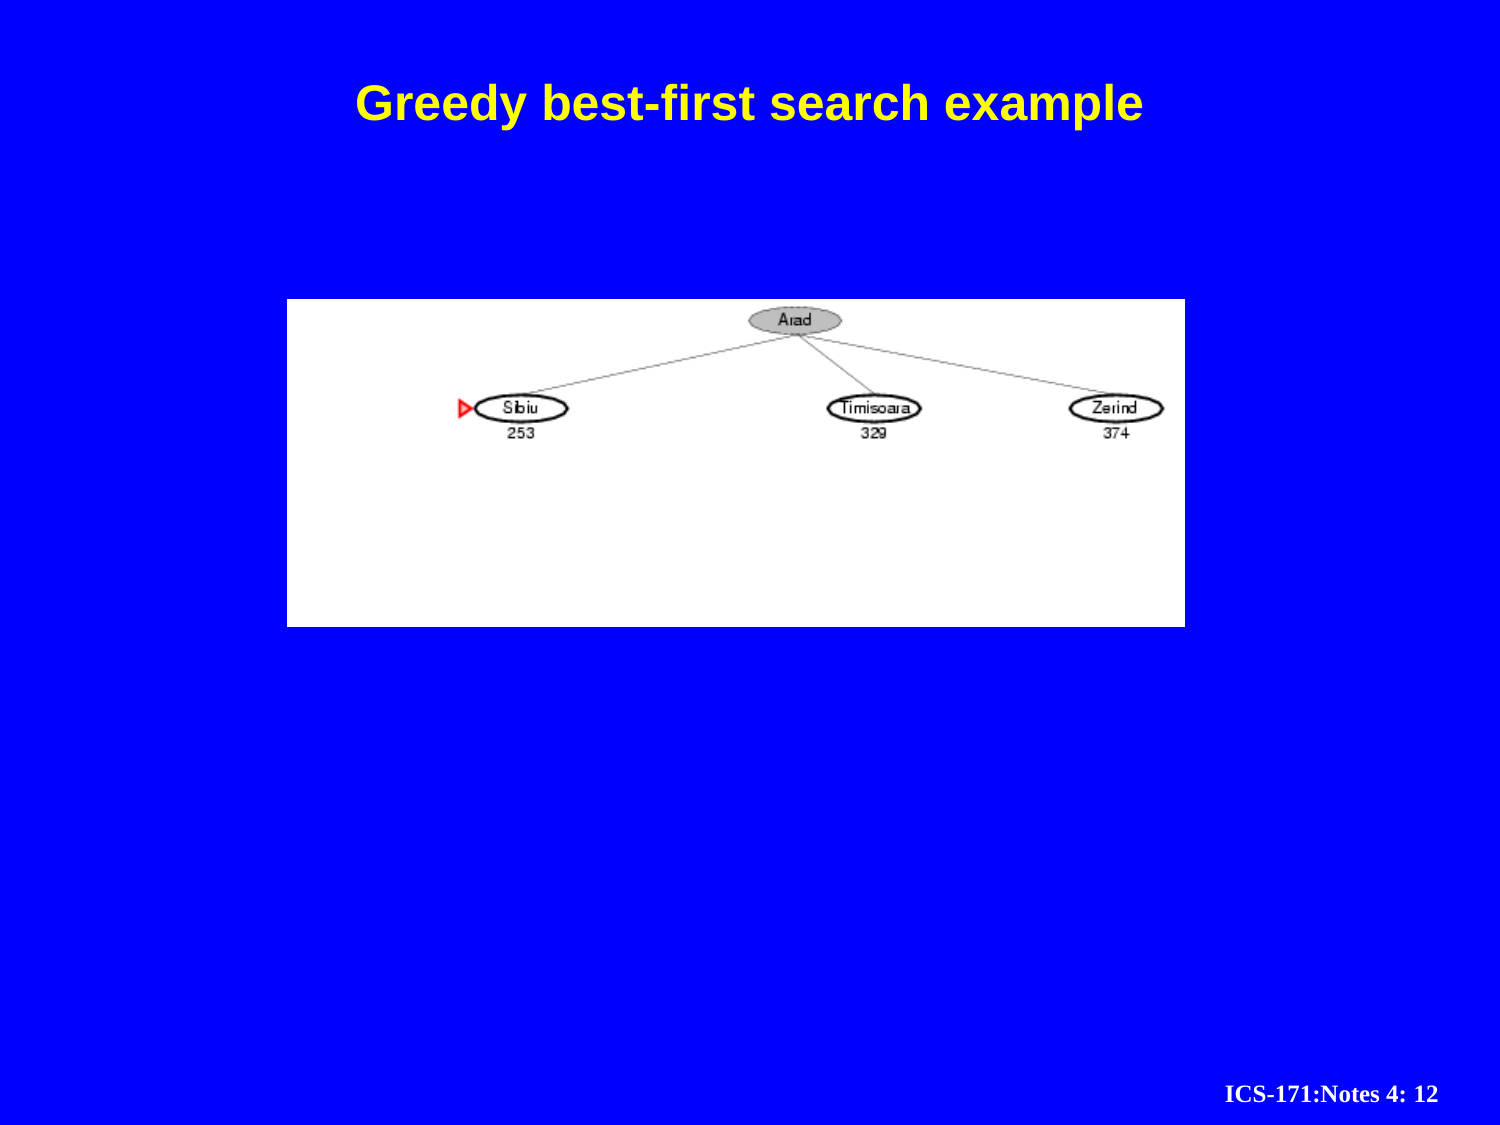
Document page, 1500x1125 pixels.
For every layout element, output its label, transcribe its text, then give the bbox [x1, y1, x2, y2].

title Greedy best-first search example [112, 49, 1388, 150]
picture [287, 299, 1185, 627]
